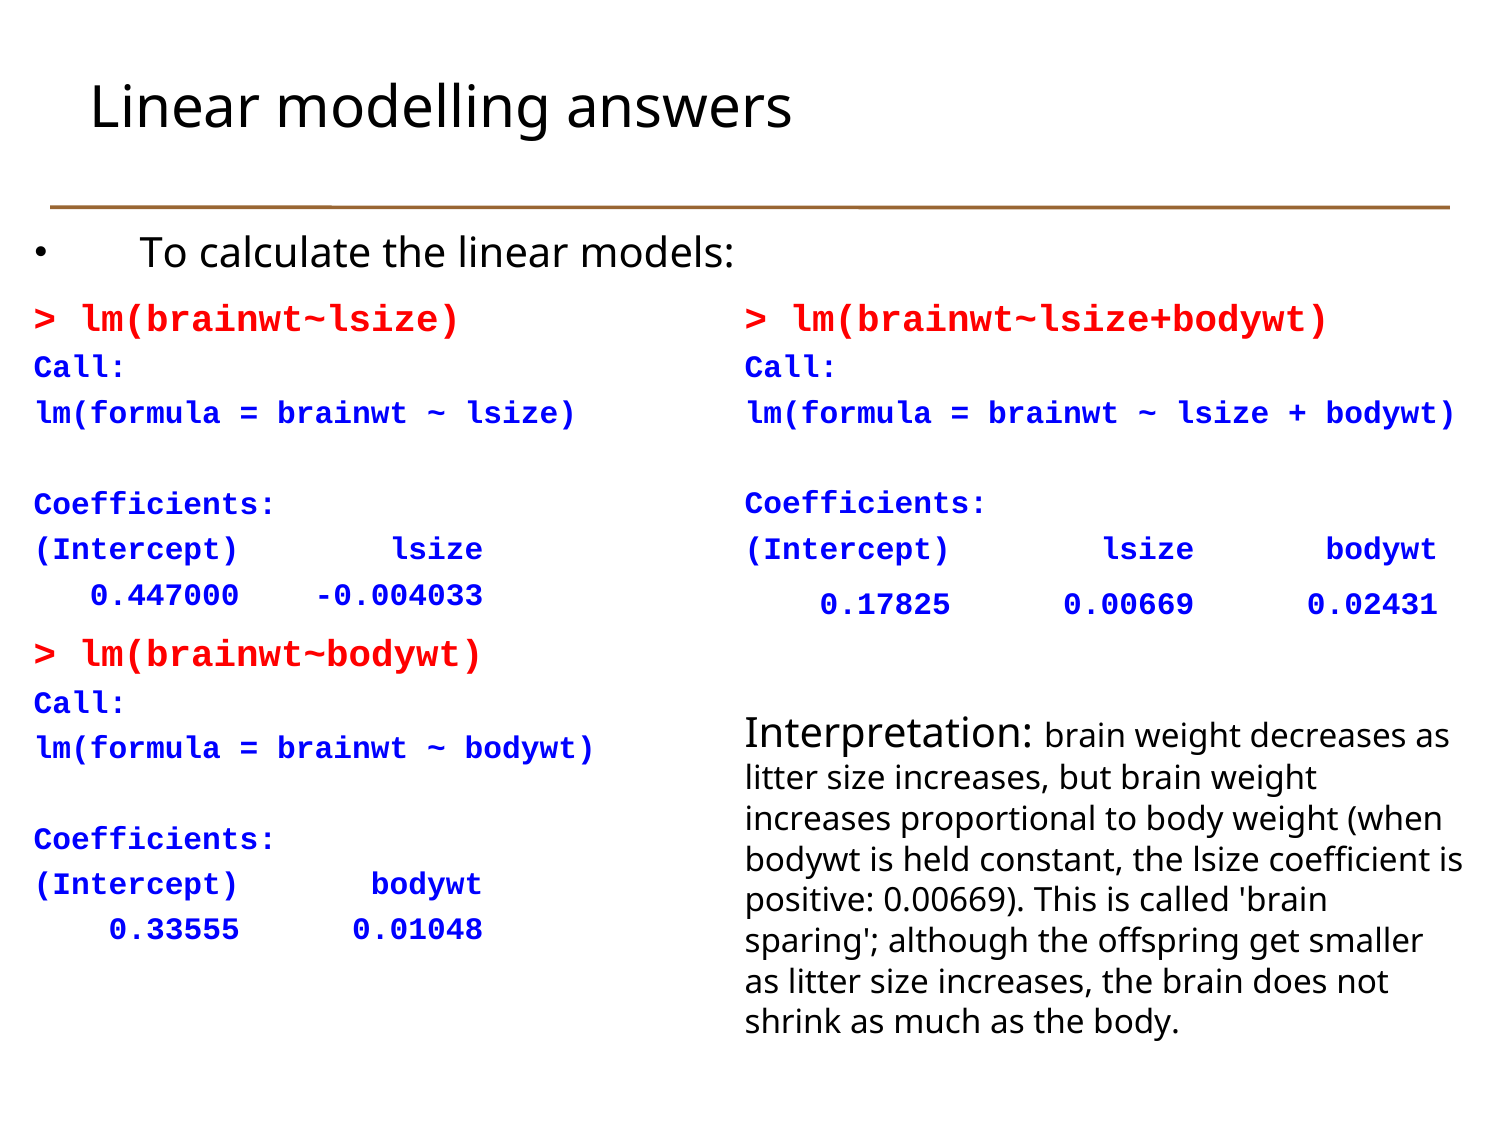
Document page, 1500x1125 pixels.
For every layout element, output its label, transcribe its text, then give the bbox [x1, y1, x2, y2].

text_box Linear modelling answers [75, 44, 1425, 233]
text_box To calculate the linear models: > lm(brainwt~lsize) Call: lm(formula = brainwt ~ lsize) Coefficients: (Intercept) lsize 0.447000 -0.004033 > lm(brainwt~bodywt) Call: lm(formula = brainwt ~ bodywt) Coefficients: (Intercept) bodywt 0.33555 0.01048 [33, 225, 795, 968]
text_box > lm(brainwt~lsize+bodywt) Call: lm(formula = brainwt ~ lsize + bodywt) Coefficients: (Intercept) lsize bodywt 0.17825 0.00669 0.02431 Interpretation: brain weight decreases as litter size increases, but brain weight increases proportional to body weight (when bodywt is held constant, the lsize coefficient is positive: 0.00669). This is called 'brain sparing'; although the offspring get smaller as litter size increases, the brain does not shrink as much as the body. [744, 292, 1466, 1035]
